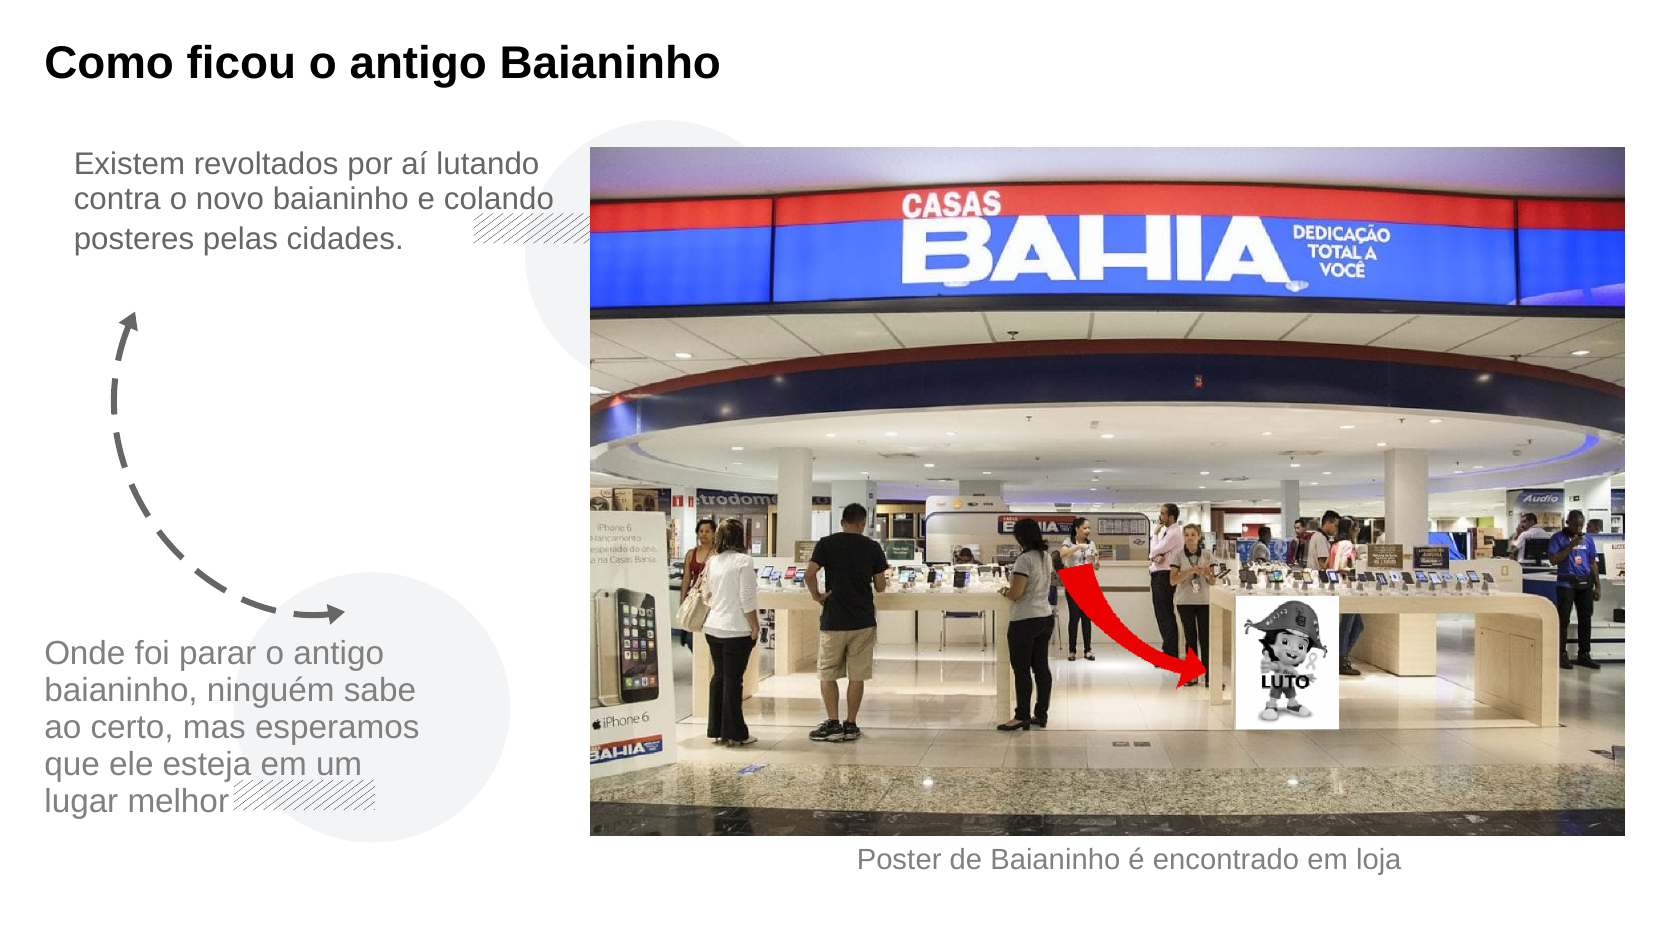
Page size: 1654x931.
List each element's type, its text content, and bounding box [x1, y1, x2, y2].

text_box Existem revoltados por aí lutando contra o novo baianinho e colando posteres pelas cidades. [59, 242, 585, 325]
text_box Onde foi parar o antigo baianinho, ninguém sabe ao certo, mas esperamos que ele esteja em um lugar melhor [29, 626, 443, 827]
picture [590, 147, 1625, 836]
text_box Poster de Baianinho é encontrado em loja [842, 835, 1447, 884]
text_box Como ficou o antigo Baianinho [29, 29, 739, 242]
